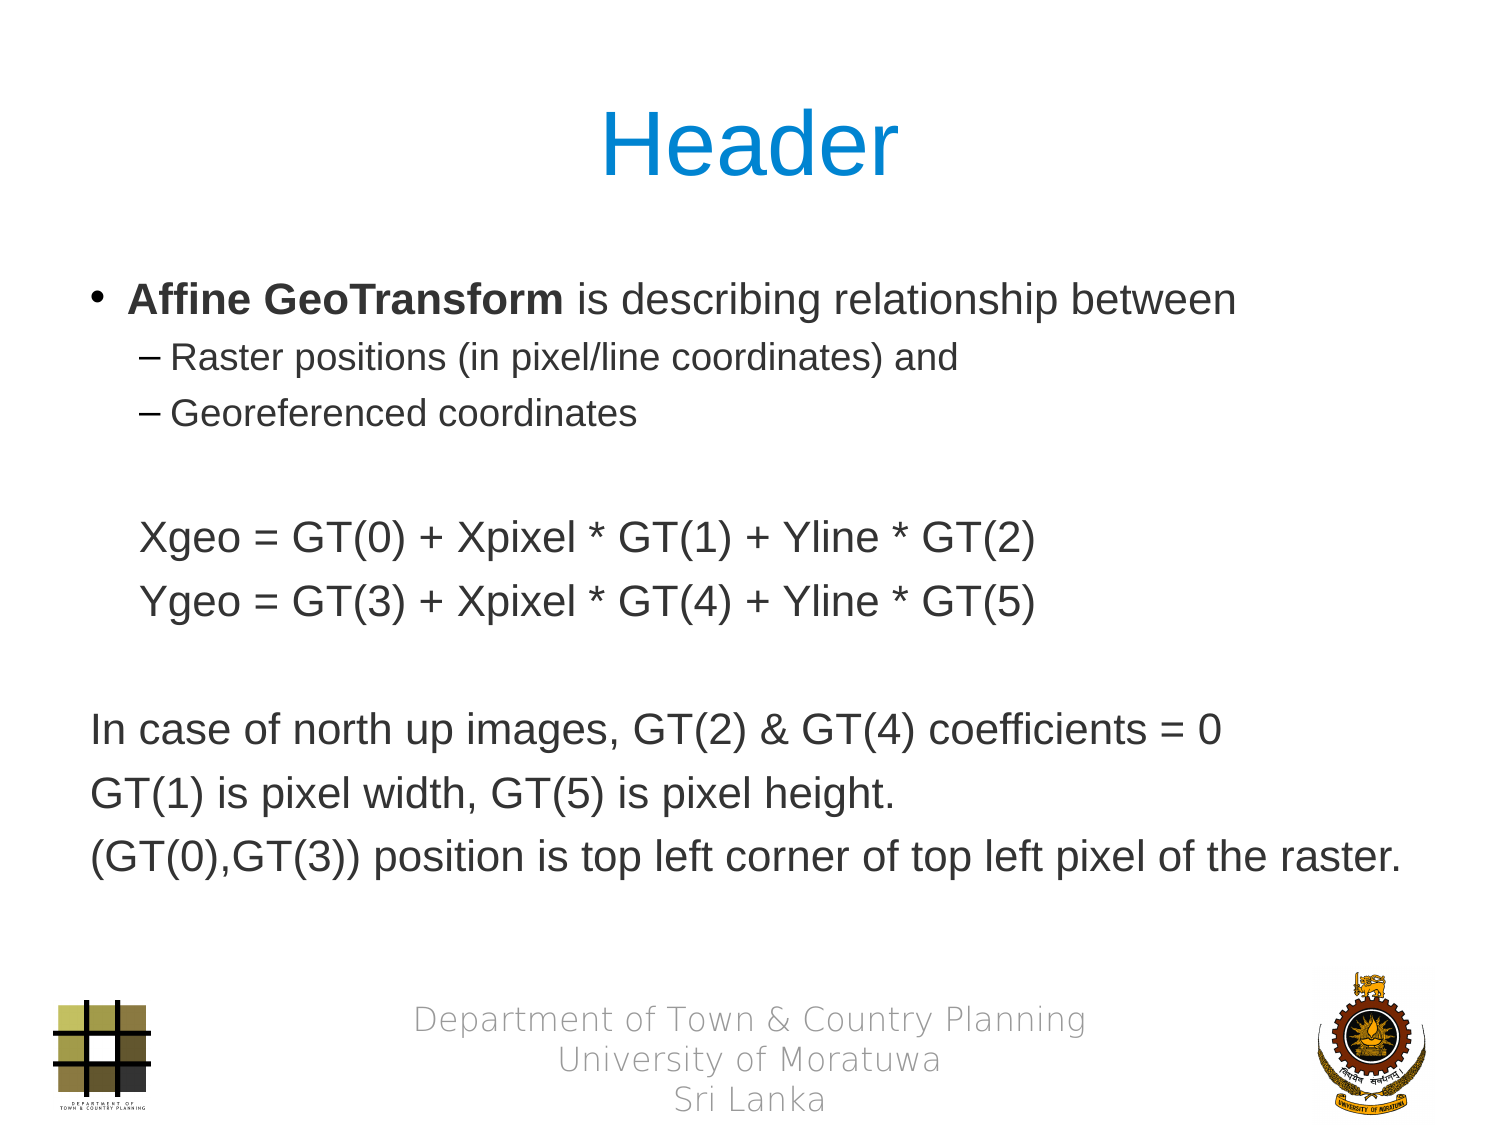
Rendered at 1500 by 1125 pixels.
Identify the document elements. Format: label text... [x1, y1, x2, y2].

list Affine GeoTransform is describing relationship between Raster positions (in pixel/line coordinates) and Georeferenced coordinates Xgeo = GT(0) + Xpixel * GT(1) + Yline * GT(2) Ygeo = GT(3) + Xpixel * GT(4) + Yline * GT(5) In case of north up images, GT(2) & GT(4) coefficients = 0 GT(1) is pixel width, GT(5) is pixel height. (GT(0),GT(3)) position is top left corner of top left pixel of the raster. [75, 262, 1426, 916]
picture [1312, 966, 1435, 1125]
title Header [75, 45, 1426, 233]
picture [53, 1000, 151, 1110]
